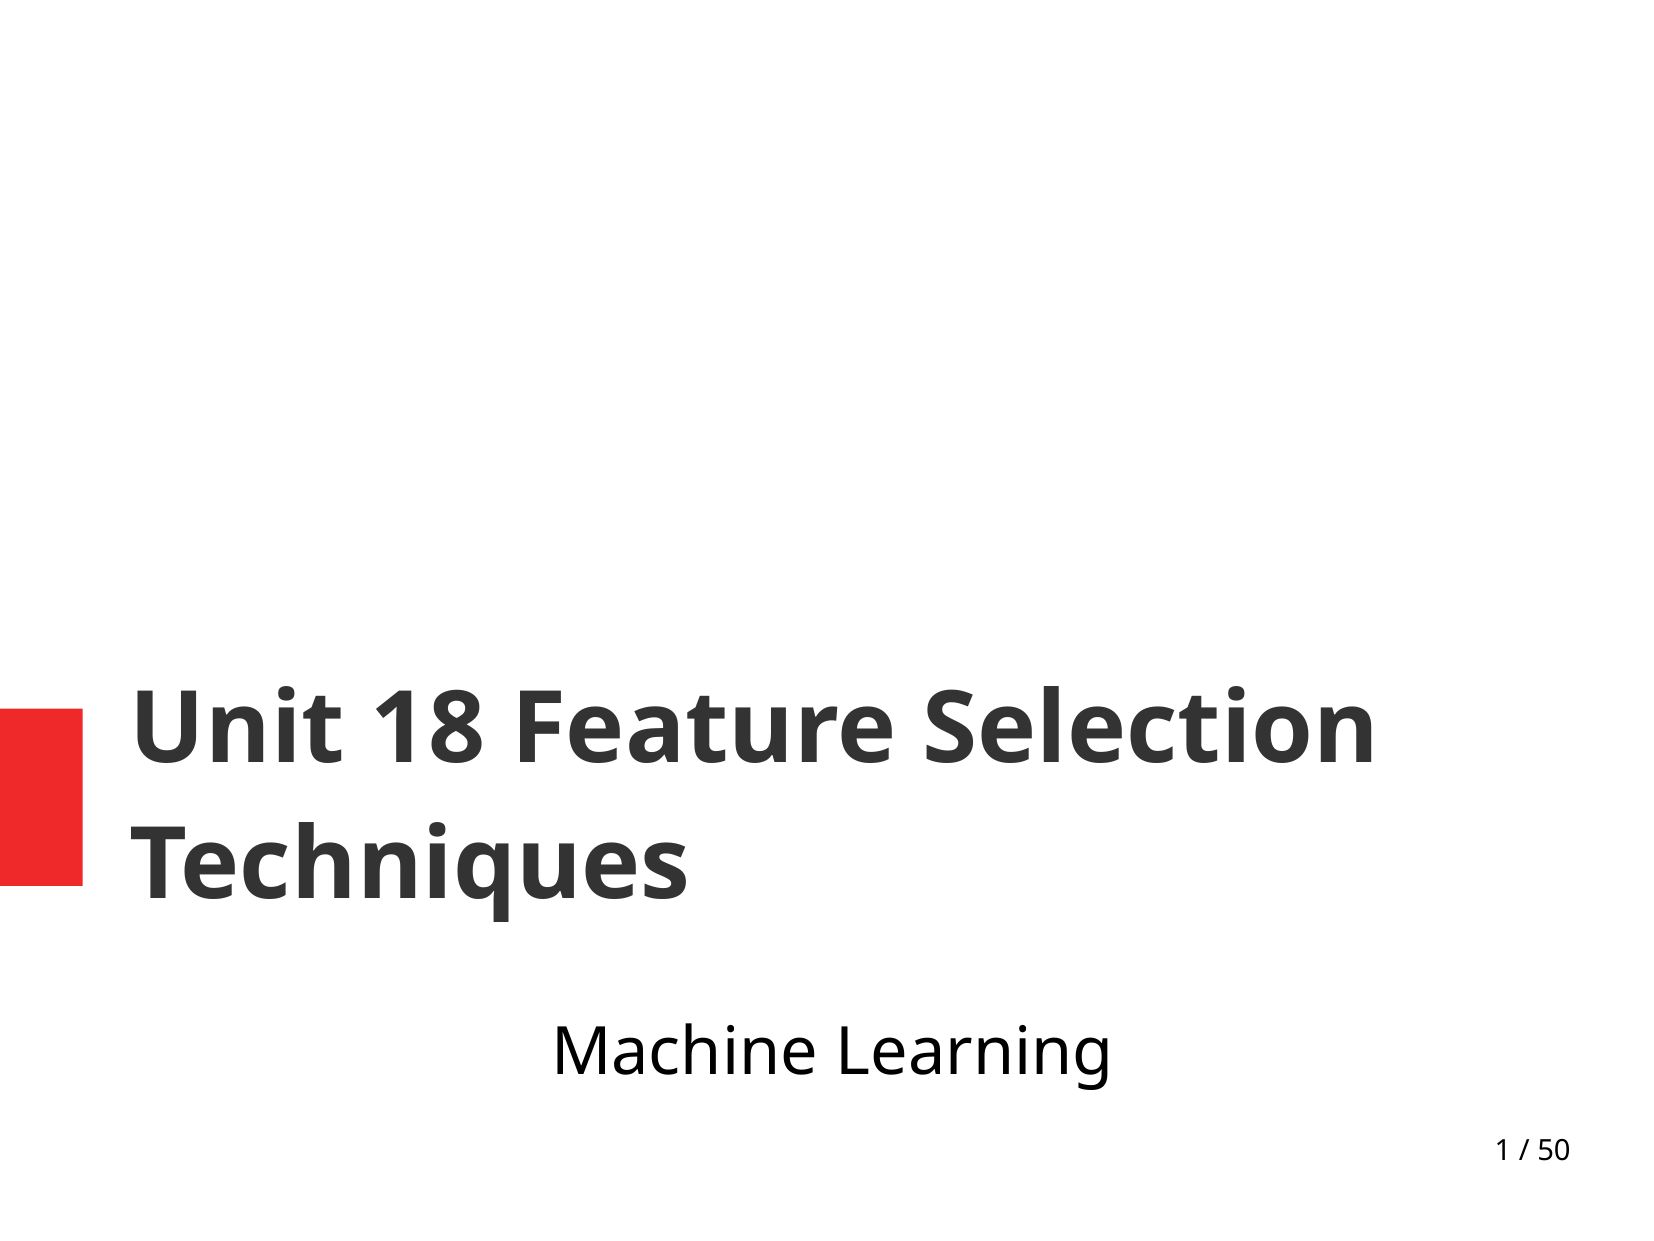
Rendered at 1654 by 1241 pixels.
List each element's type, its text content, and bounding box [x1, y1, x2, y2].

subtitle Machine Learning [129, 968, 1536, 1130]
title Unit 18 Feature Selection Techniques [129, 655, 1536, 928]
